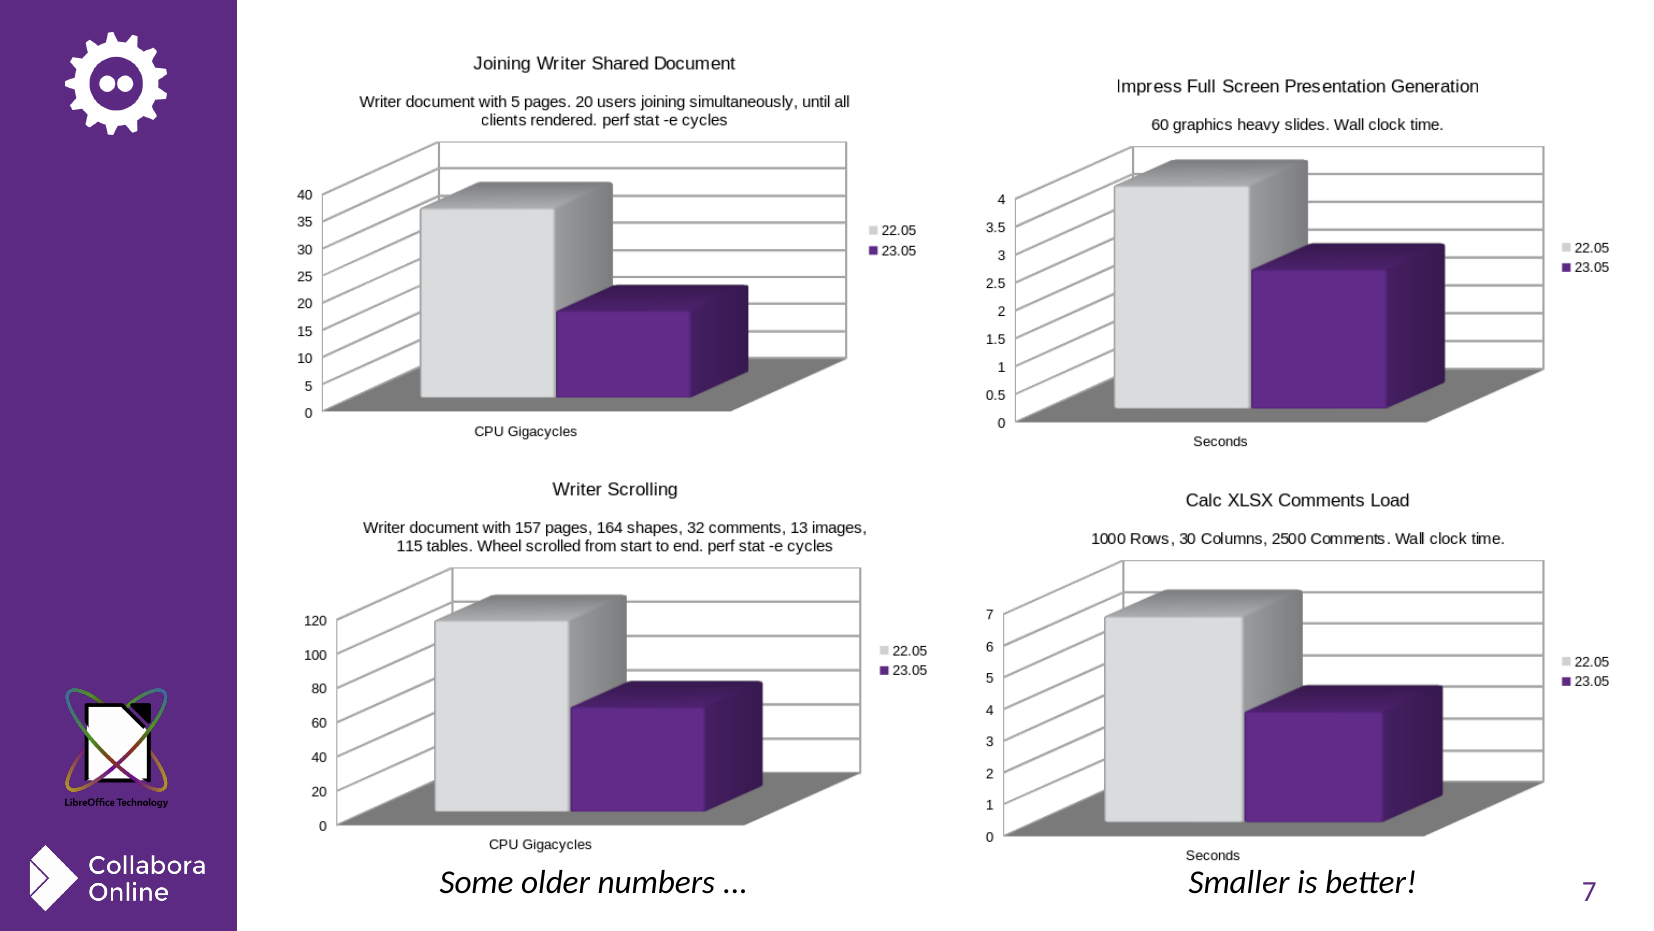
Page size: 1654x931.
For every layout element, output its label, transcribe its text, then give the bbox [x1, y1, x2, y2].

text_box Smaller is better! [1066, 861, 1540, 910]
picture [280, 34, 930, 448]
text_box Some older numbers ... [358, 861, 831, 910]
picture [973, 58, 1623, 458]
picture [973, 472, 1623, 872]
picture [65, 32, 167, 135]
picture [290, 461, 941, 861]
picture [65, 688, 168, 808]
picture [25, 840, 209, 916]
